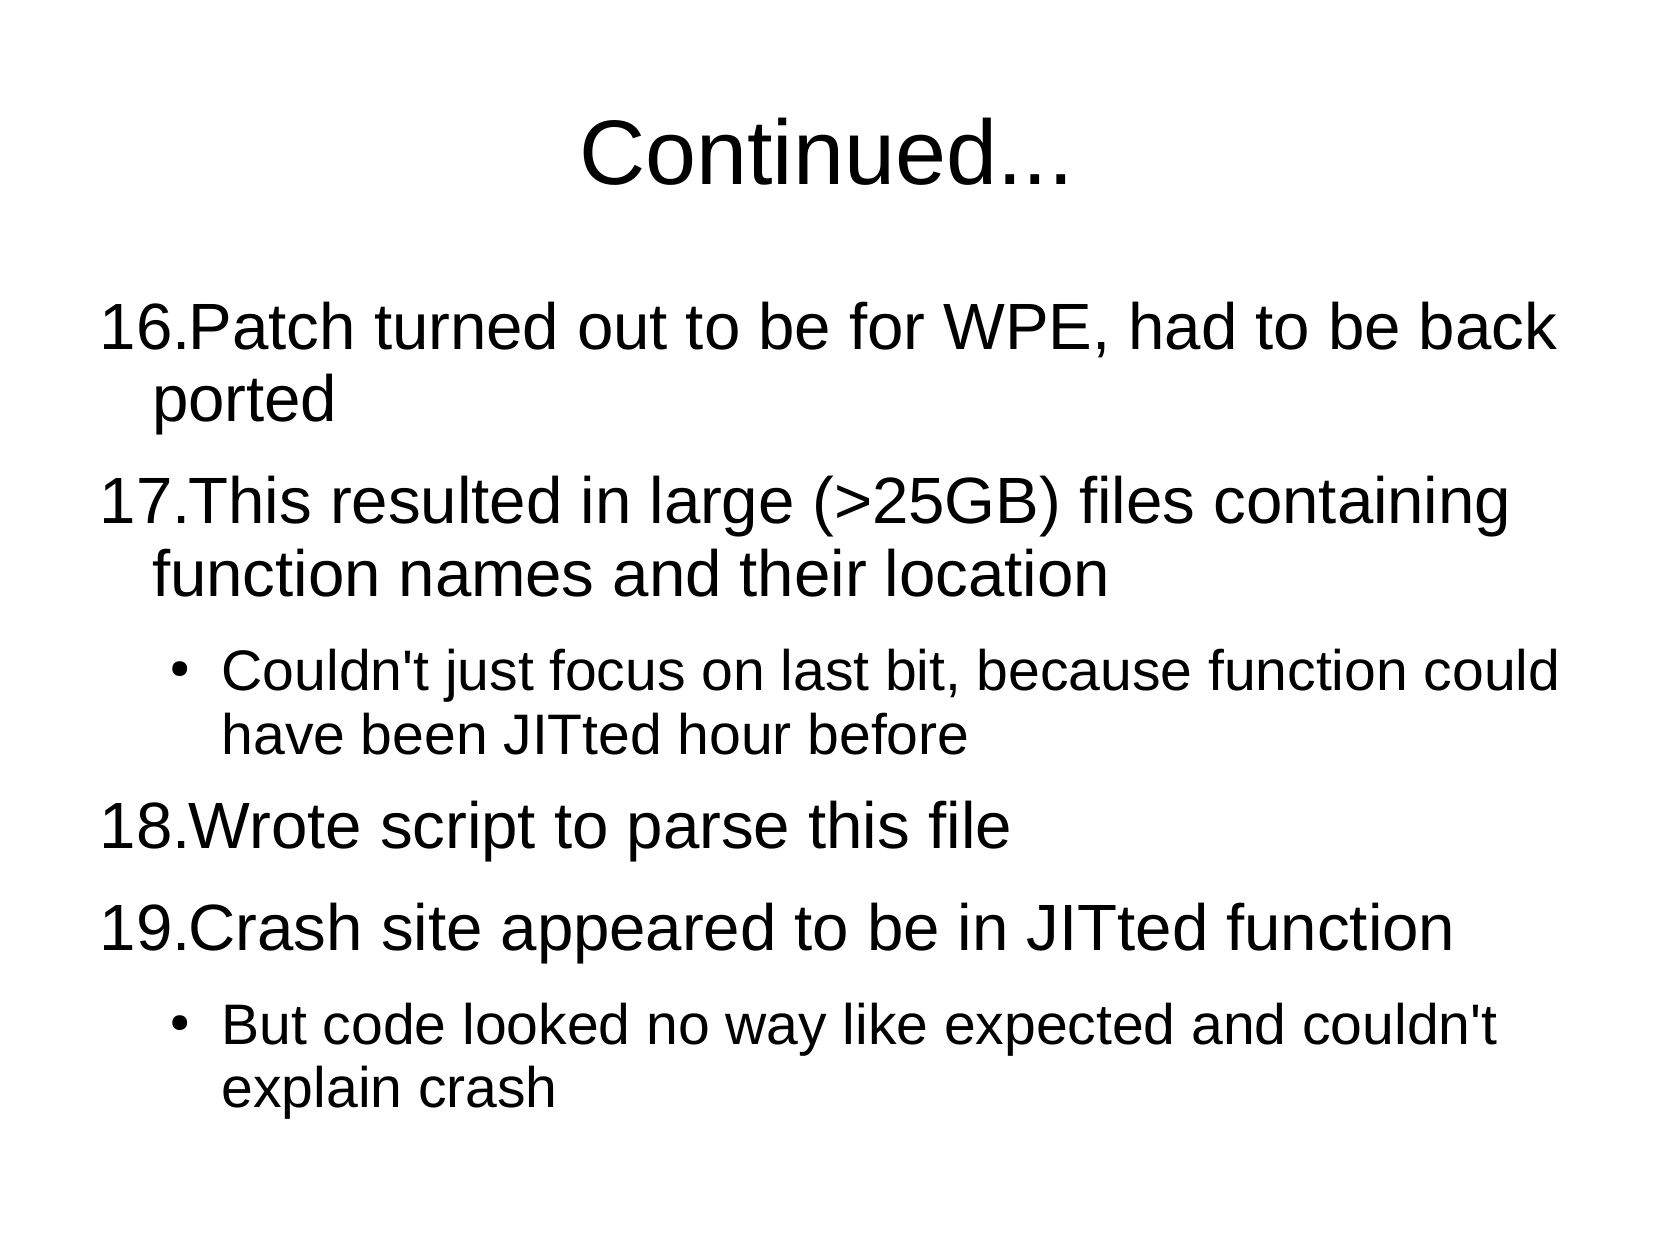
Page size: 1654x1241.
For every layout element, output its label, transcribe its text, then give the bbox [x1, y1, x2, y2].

title Continued... [82, 49, 1571, 257]
list Patch turned out to be for WPE, had to be back ported This resulted in large (>25GB) files containing function names and their location Couldn't just focus on last bit, because function could have been JITted hour before Wrote script to parse this file Crash site appeared to be in JITted function But code looked no way like expected and couldn't explain crash [82, 290, 1571, 1126]
